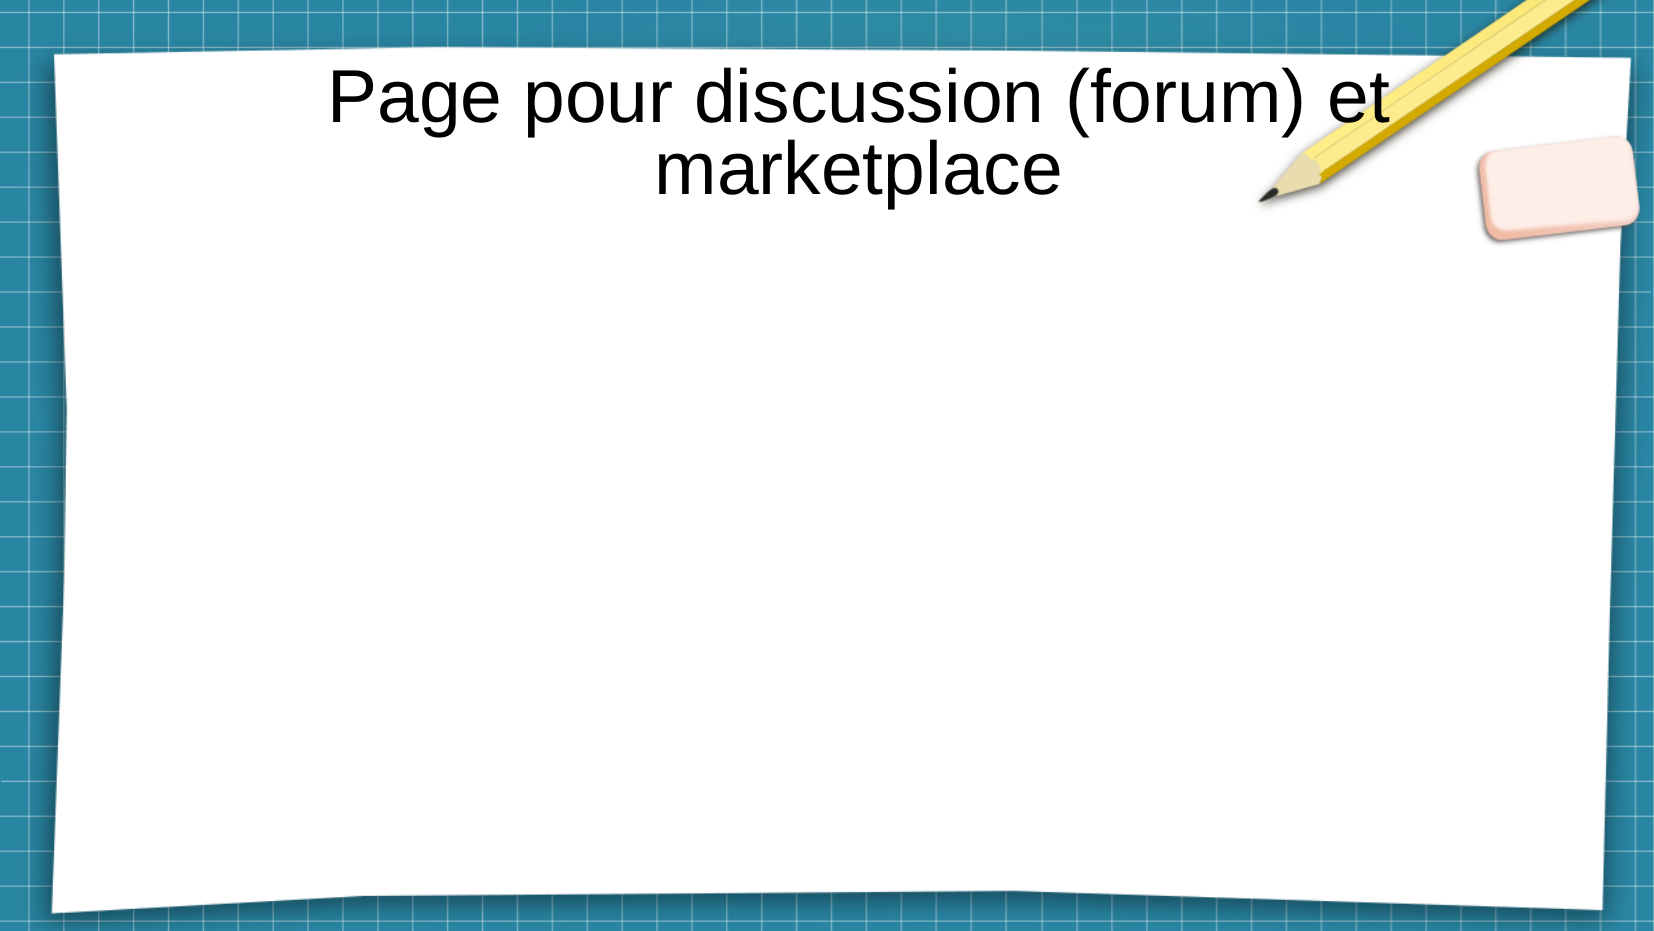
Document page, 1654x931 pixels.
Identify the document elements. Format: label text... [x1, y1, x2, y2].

title Page pour discussion (forum) et marketplace [147, 65, 1571, 163]
